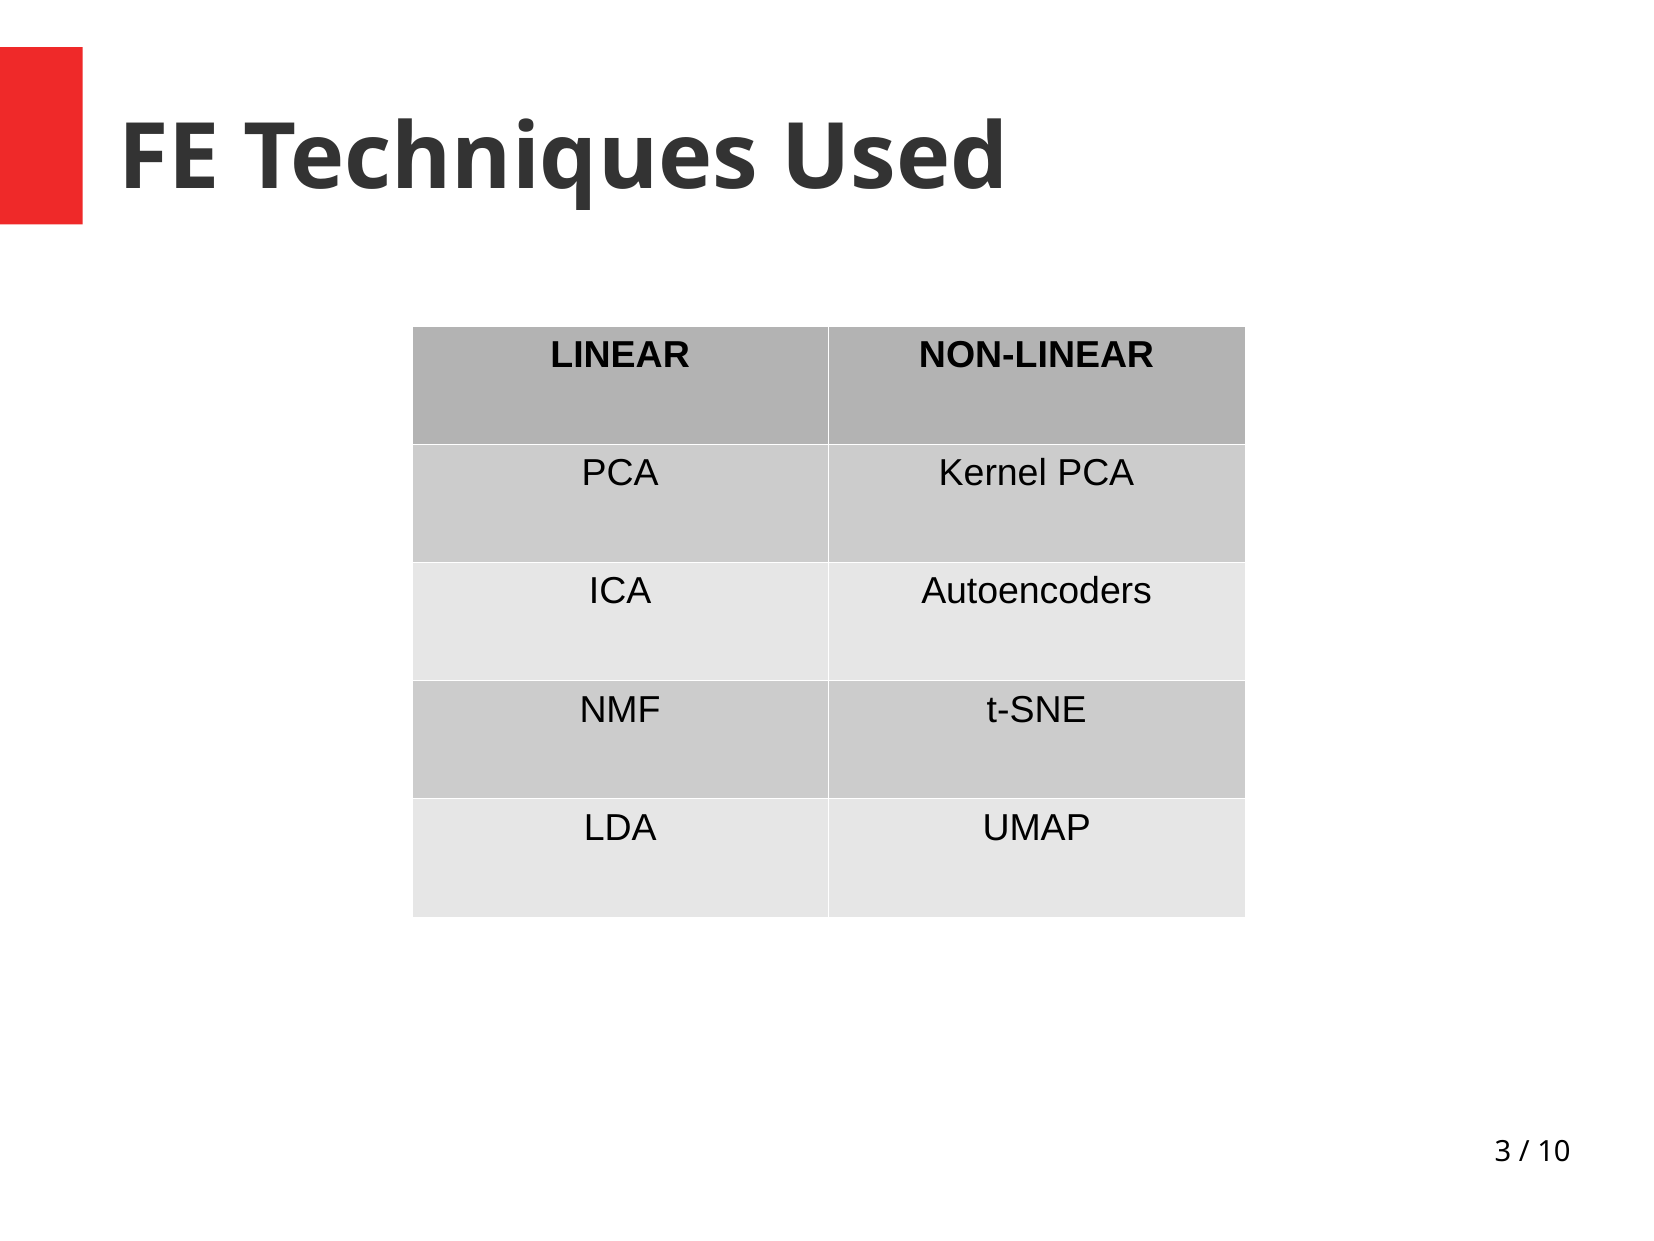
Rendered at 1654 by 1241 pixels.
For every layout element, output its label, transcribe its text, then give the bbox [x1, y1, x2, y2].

title FE Techniques Used [118, 49, 1571, 257]
table_cell NMF [413, 681, 828, 798]
table_cell ICA [413, 563, 828, 680]
table_cell PCA [413, 445, 828, 562]
table_cell UMAP [829, 799, 1245, 917]
table_header LINEAR [413, 327, 828, 444]
table_cell Kernel PCA [829, 445, 1245, 562]
table_cell t-SNE [829, 681, 1245, 798]
table_cell Autoencoders [829, 563, 1245, 680]
table_header NON-LINEAR [829, 327, 1245, 444]
table_cell LDA [413, 799, 828, 917]
